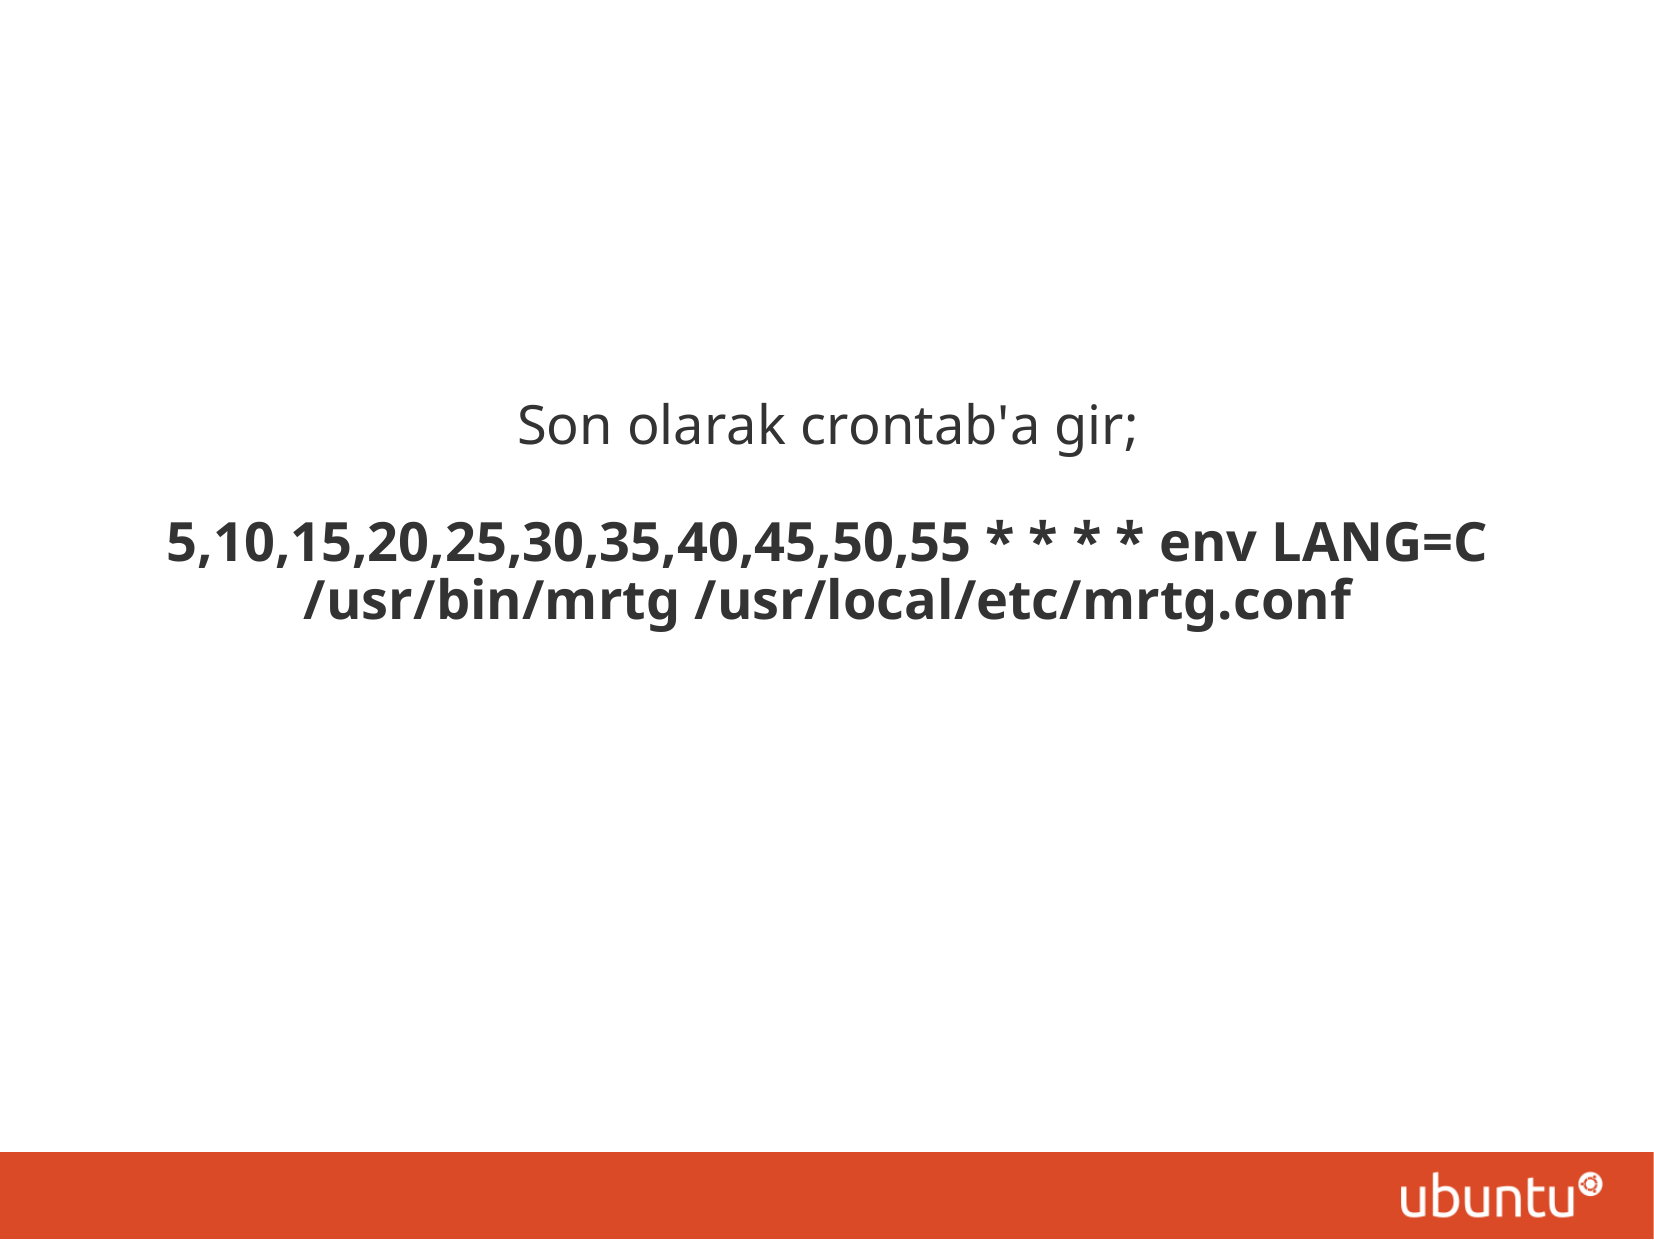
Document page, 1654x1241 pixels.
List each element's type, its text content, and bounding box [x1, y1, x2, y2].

title Son olarak crontab'a gir; 5,10,15,20,25,30,35,40,45,50,55 * * * * env LANG=C /usr/bin/mrtg /usr/local/etc/mrtg.conf [59, 353, 1598, 827]
picture [0, 1152, 1654, 1239]
